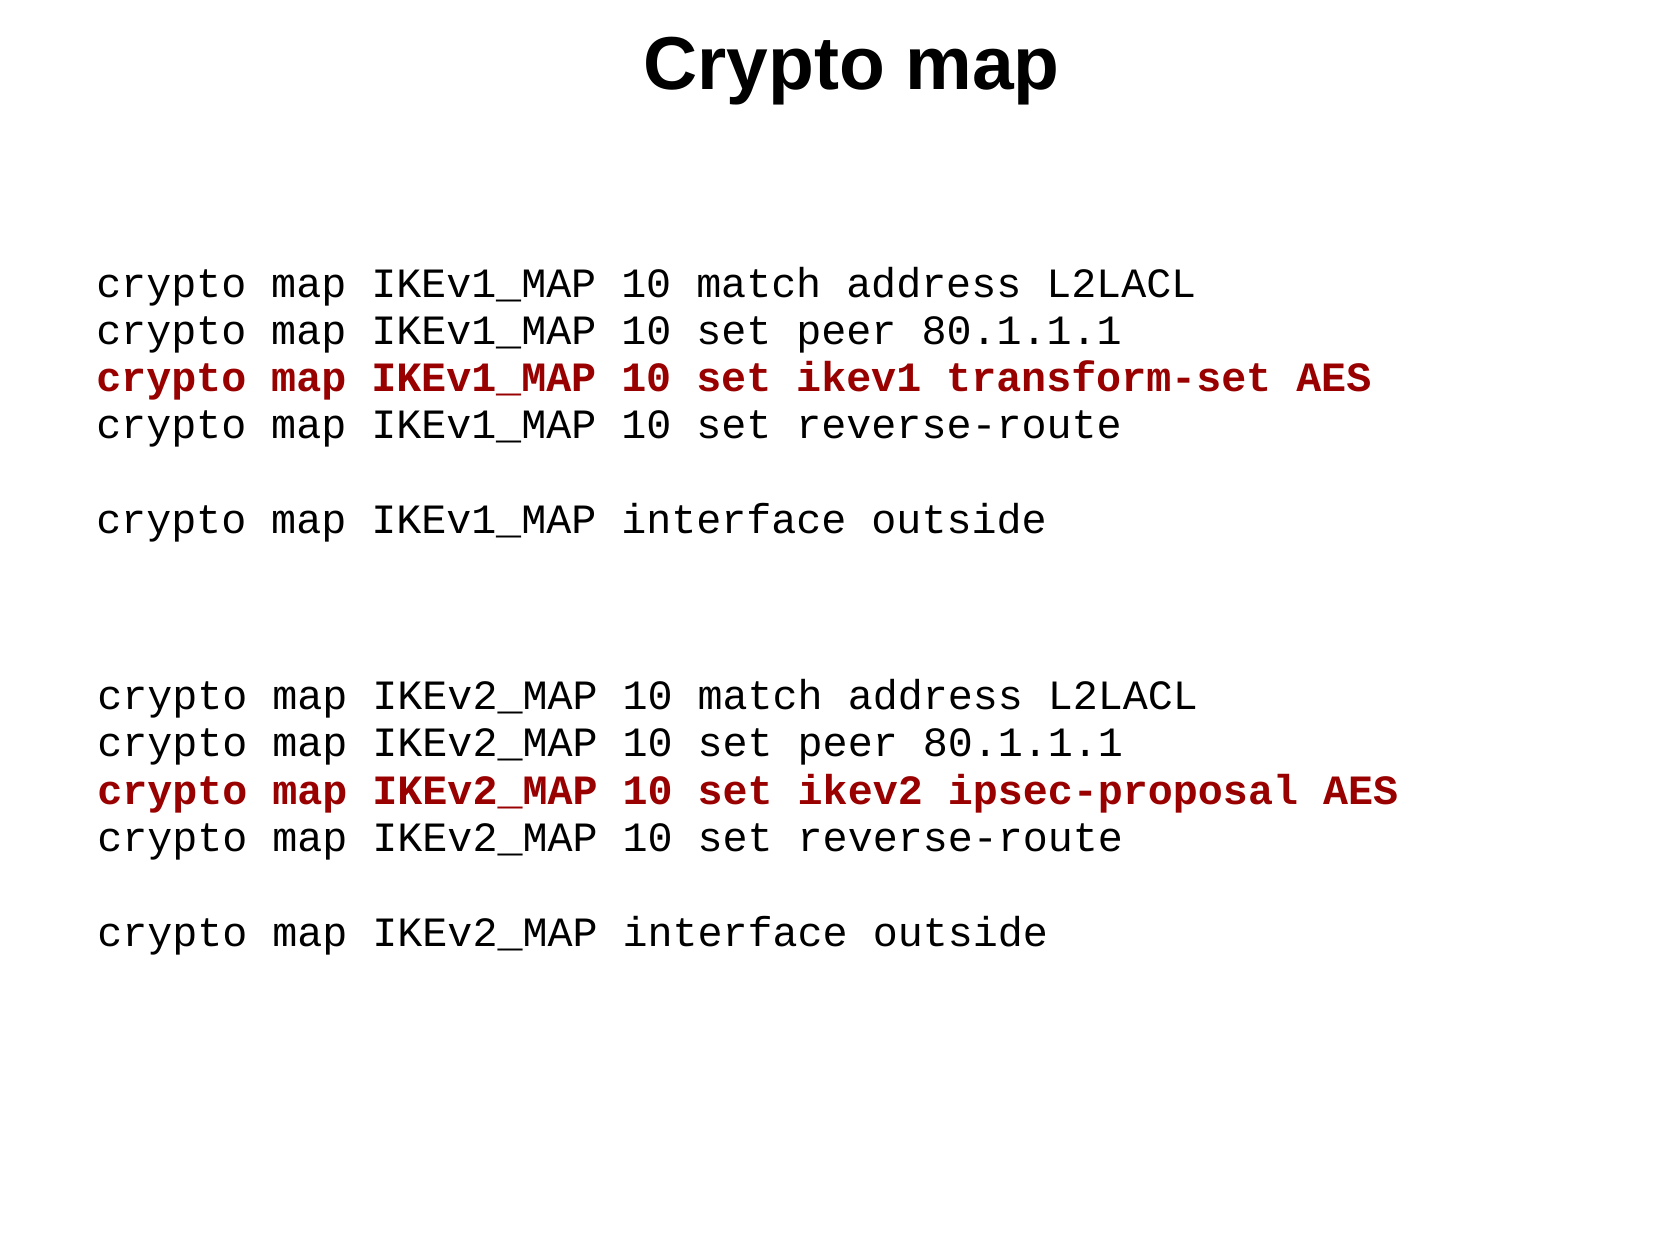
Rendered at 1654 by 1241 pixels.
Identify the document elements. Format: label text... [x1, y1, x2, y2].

text_box Crypto map [64, 37, 1613, 113]
list crypto map IKEv2_MAP 10 match address L2LACL crypto map IKEv2_MAP 10 set peer 80.1.1.1 crypto map IKEv2_MAP 10 set ikev2 ipsec-proposal AES crypto map IKEv2_MAP 10 set reverse-route crypto map IKEv2_MAP interface outside [97, 675, 1501, 1051]
list crypto map IKEv1_MAP 10 match address L2LACL crypto map IKEv1_MAP 10 set peer 80.1.1.1 crypto map IKEv1_MAP 10 set ikev1 transform-set AES crypto map IKEv1_MAP 10 set reverse-route crypto map IKEv1_MAP interface outside [96, 262, 1576, 641]
